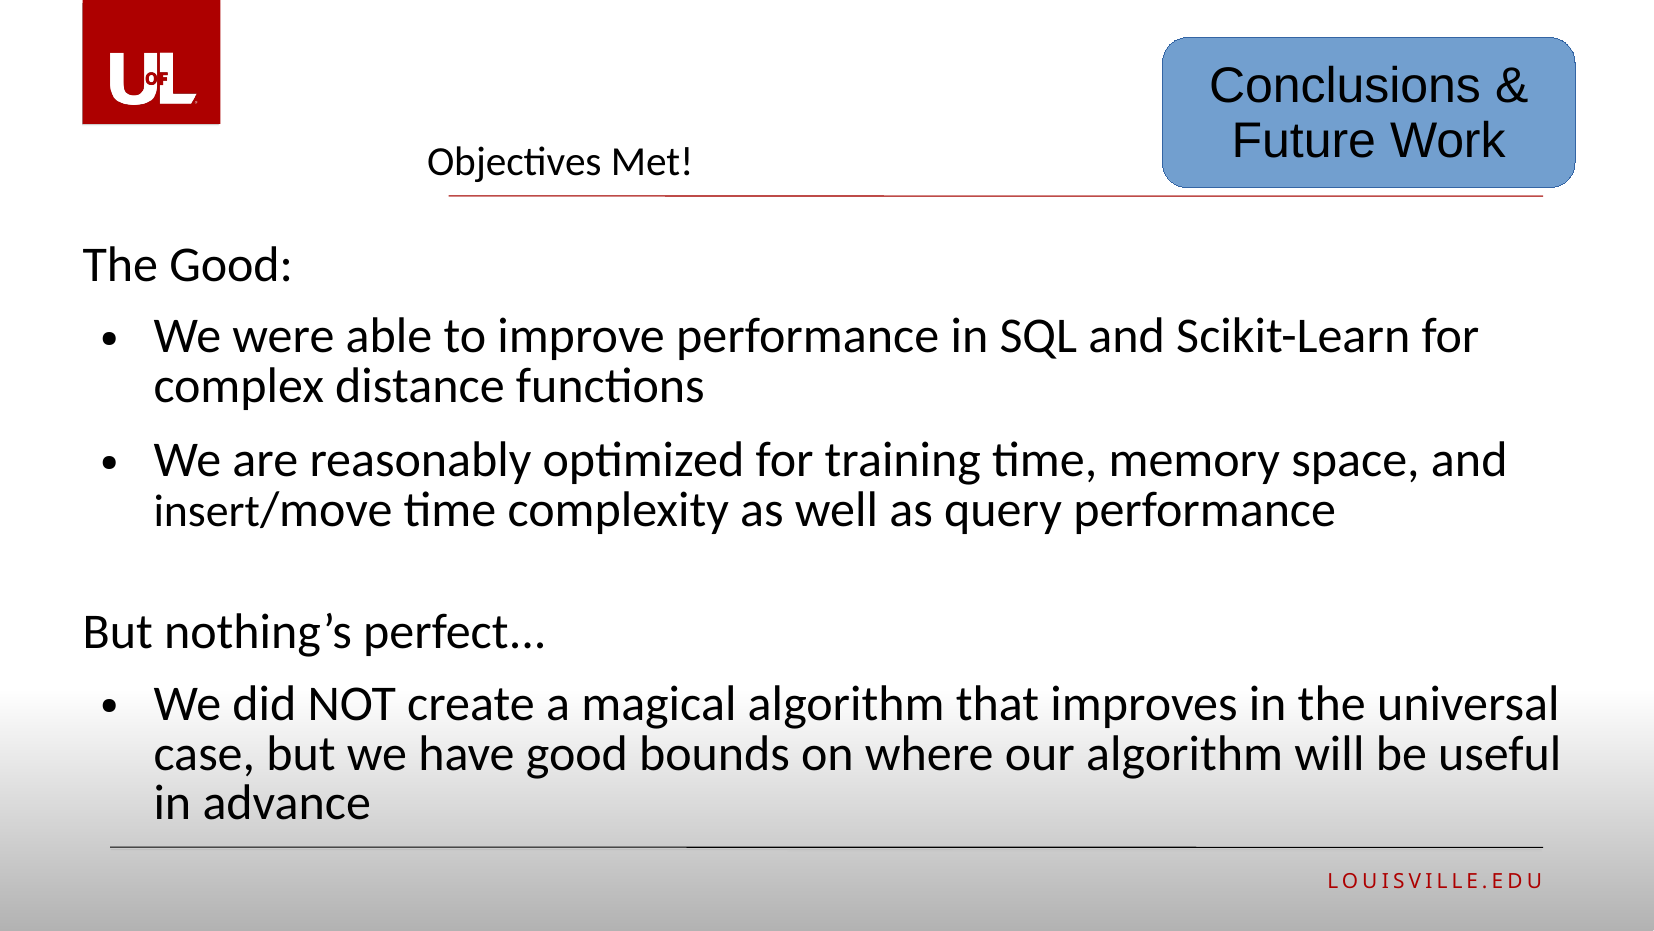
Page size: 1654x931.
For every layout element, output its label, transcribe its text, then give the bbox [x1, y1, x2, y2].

text_box Conclusions & Future Work [1162, 37, 1576, 188]
title Objectives Met! [427, 134, 1544, 197]
picture [110, 52, 198, 105]
list The Good: We were able to improve performance in SQL and Scikit-Learn for complex distance functions We are reasonably optimized for training time, memory space, and insert/move time complexity as well as query performance But nothing’s perfect... We did NOT create a magical algorithm that improves in the universal case, but we have good bounds on where our algorithm will be useful in advance [82, 244, 1571, 833]
